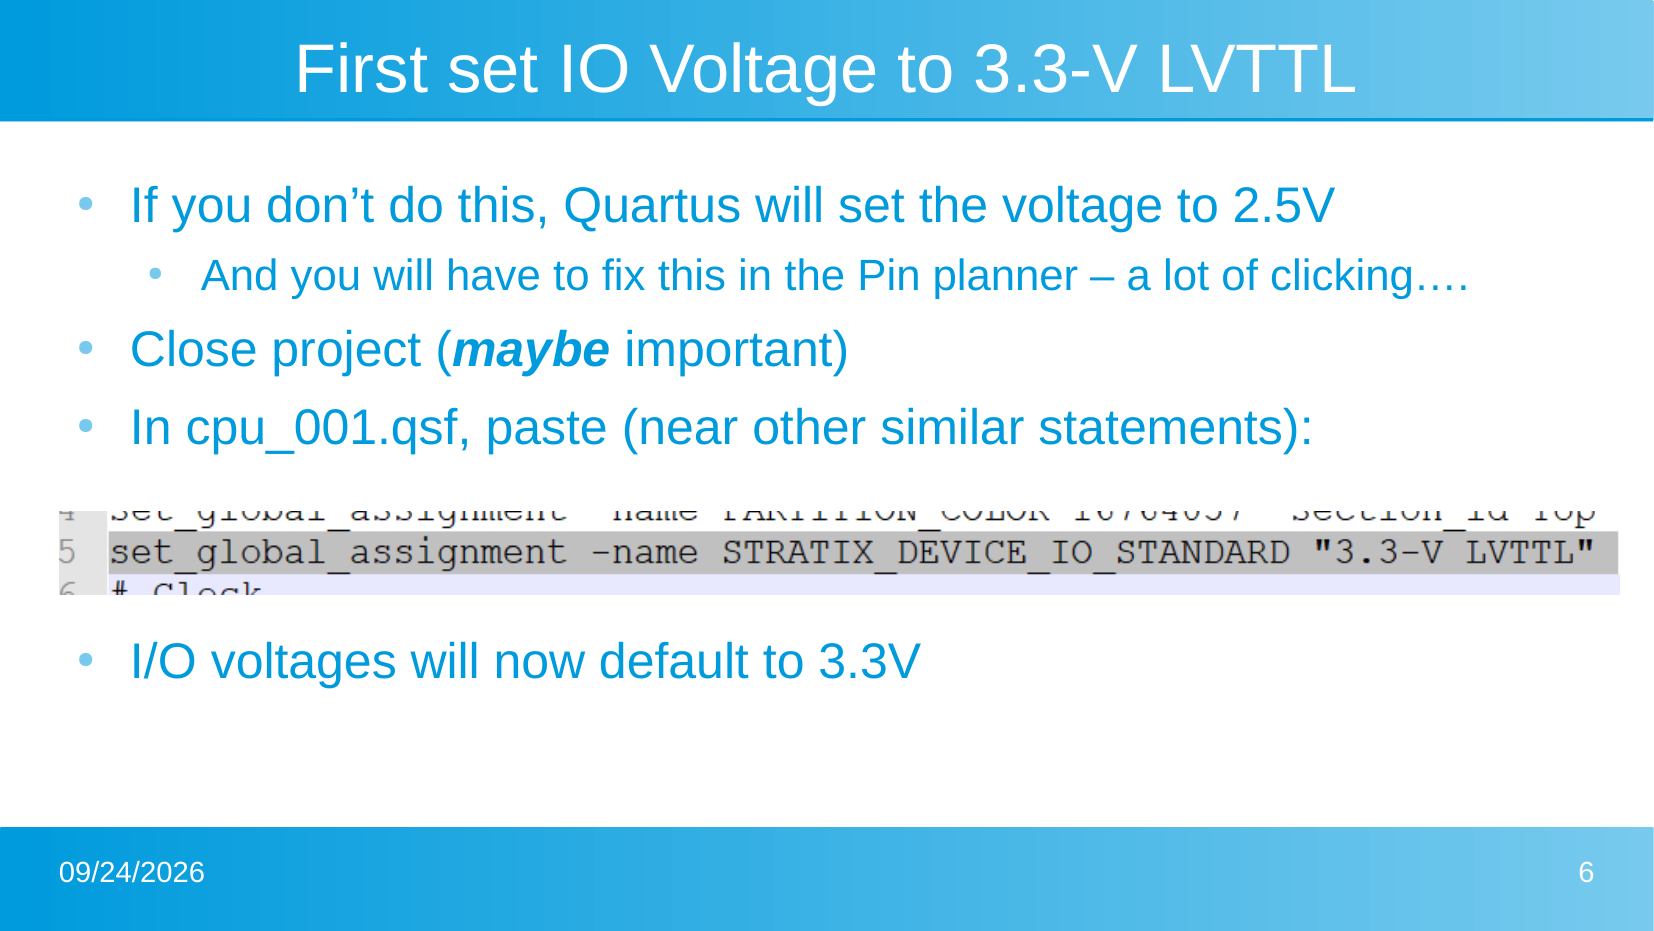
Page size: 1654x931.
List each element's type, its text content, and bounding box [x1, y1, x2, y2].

list If you don’t do this, Quartus will set the voltage to 2.5V And you will have to fix this in the Pin planner – a lot of clicking…. Close project (maybe important) In cpu_001.qsf, paste (near other similar statements): I/O voltages will now default to 3.3V [59, 595, 1595, 768]
title First set IO Voltage to 3.3-V LVTTL [59, 29, 1595, 108]
picture [59, 511, 1620, 595]
list If you don’t do this, Quartus will set the voltage to 2.5V And you will have to fix this in the Pin planner – a lot of clicking…. Close project (maybe important) In cpu_001.qsf, paste (near other similar statements): I/O voltages will now default to 3.3V [59, 177, 1595, 511]
